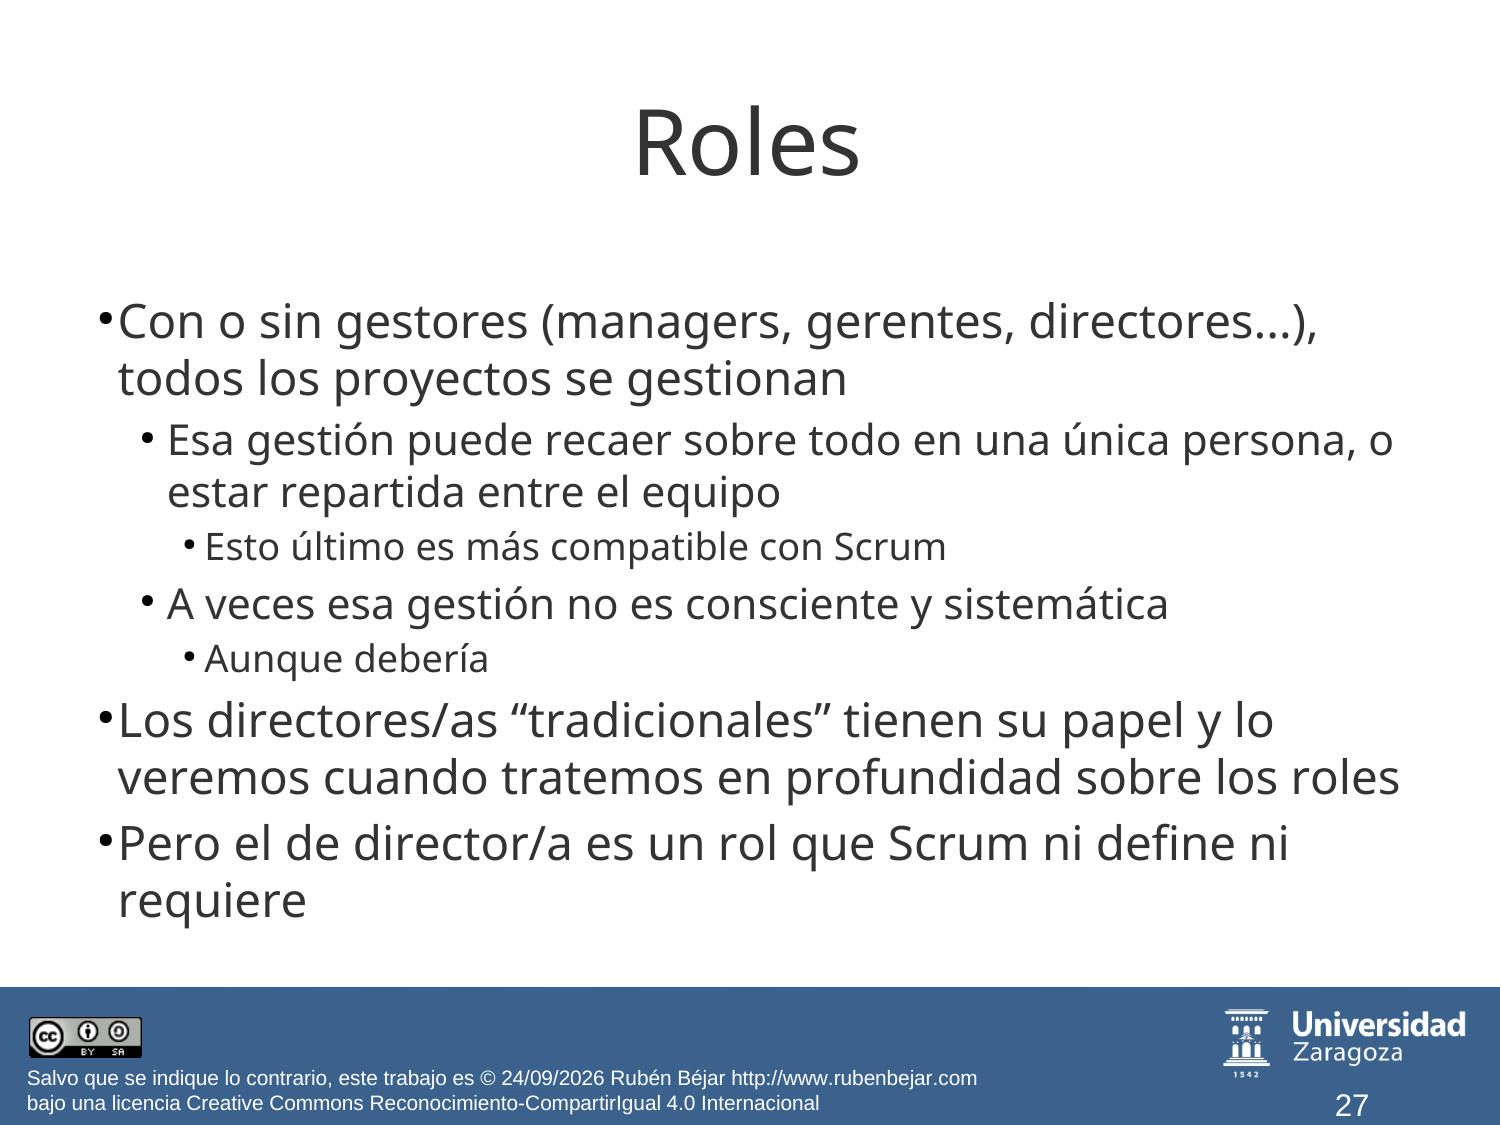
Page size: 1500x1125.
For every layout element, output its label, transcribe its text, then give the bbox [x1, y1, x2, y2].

picture [0, 987, 1500, 1125]
list Con o sin gestores (managers, gerentes, directores...), todos los proyectos se gestionan Esa gestión puede recaer sobre todo en una única persona, o estar repartida entre el equipo Esto último es más compatible con Scrum A veces esa gestión no es consciente y sistemática Aunque debería Los directores/as “tradicionales” tienen su papel y lo veremos cuando tratemos en profundidad sobre los roles Pero el de director/a es un rol que Scrum ni define ni requiere [82, 283, 1418, 957]
title Roles [74, 21, 1420, 257]
